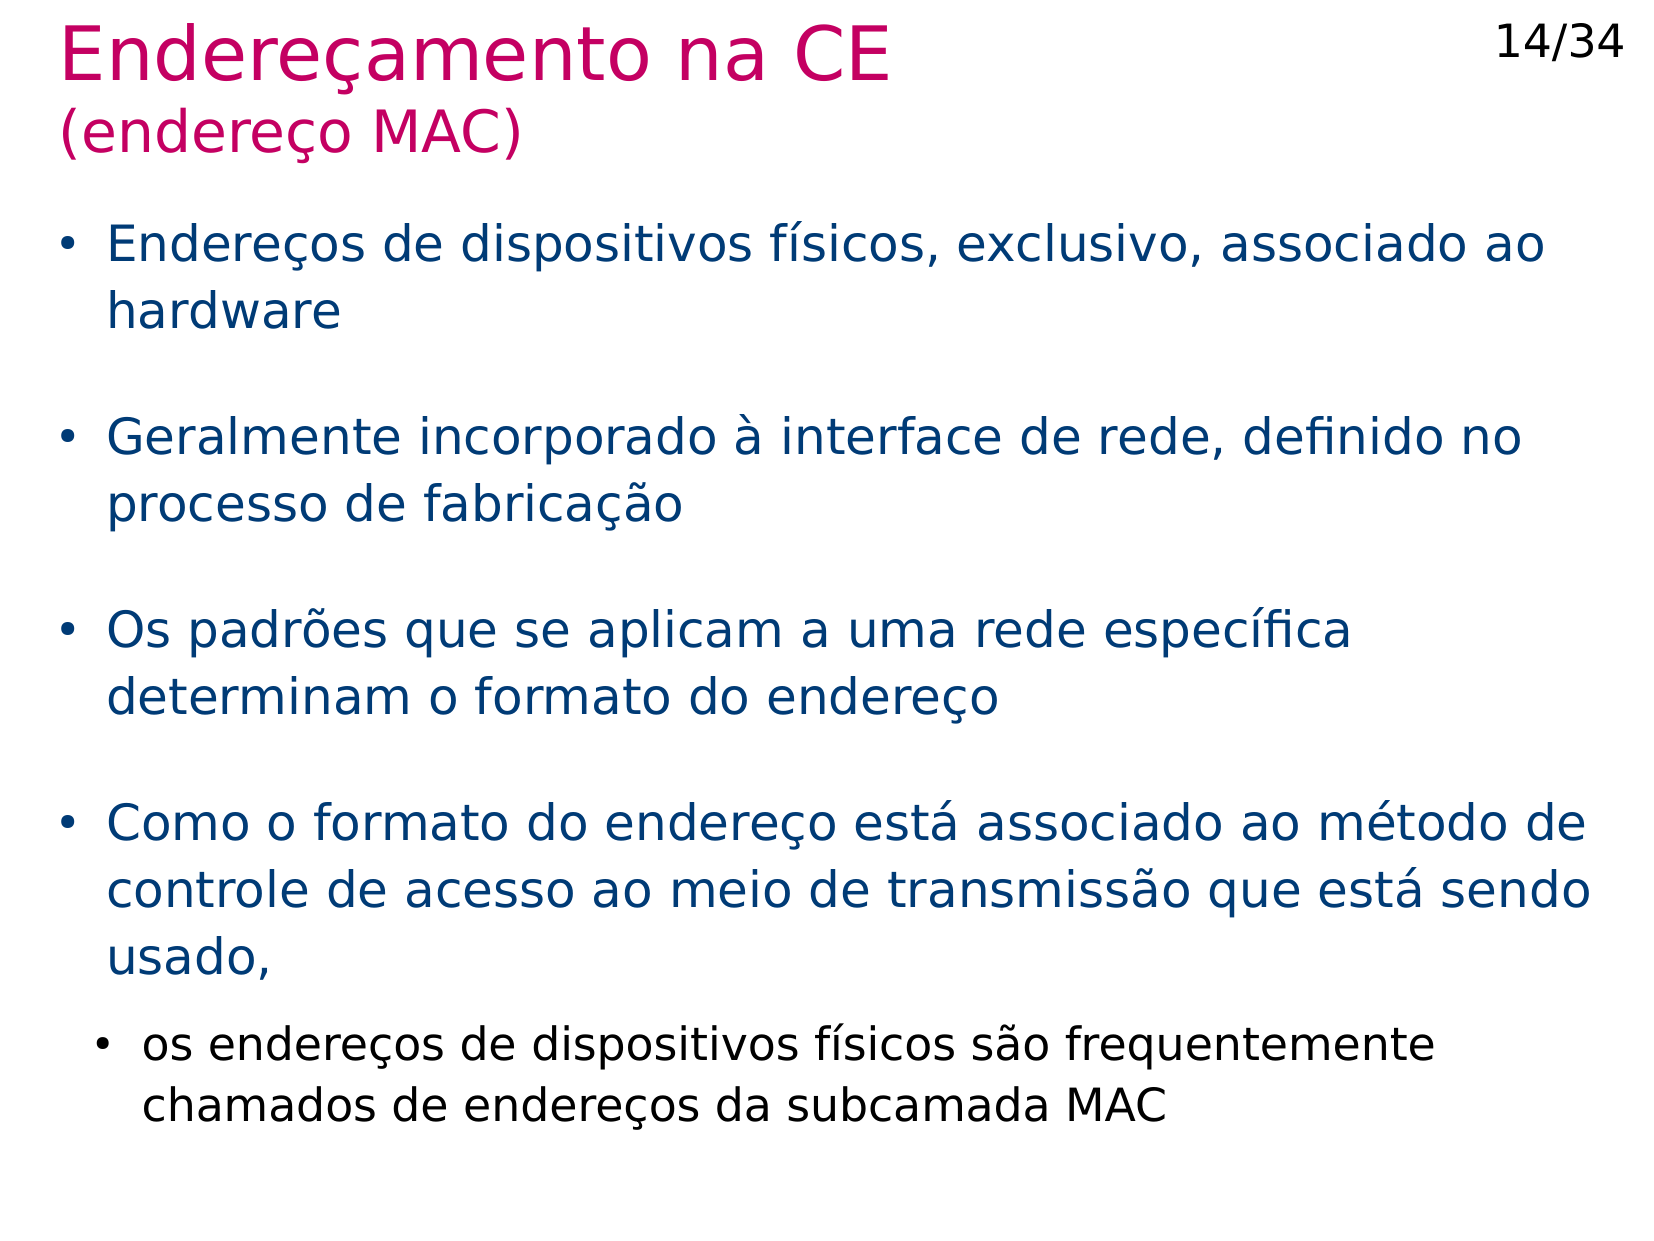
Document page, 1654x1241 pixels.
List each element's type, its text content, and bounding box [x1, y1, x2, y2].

list Endereços de dispositivos físicos, exclusivo, associado ao hardware Geralmente incorporado à interface de rede, definido no processo de fabricação Os padrões que se aplicam a uma rede específica determinam o formato do endereço Como o formato do endereço está associado ao método de controle de acesso ao meio de transmissão que está sendo usado, os endereços de dispositivos físicos são frequentemente chamados de endereços da subcamada MAC [59, 206, 1625, 1211]
title Endereçamento na CE (endereço MAC) [59, 11, 1625, 167]
